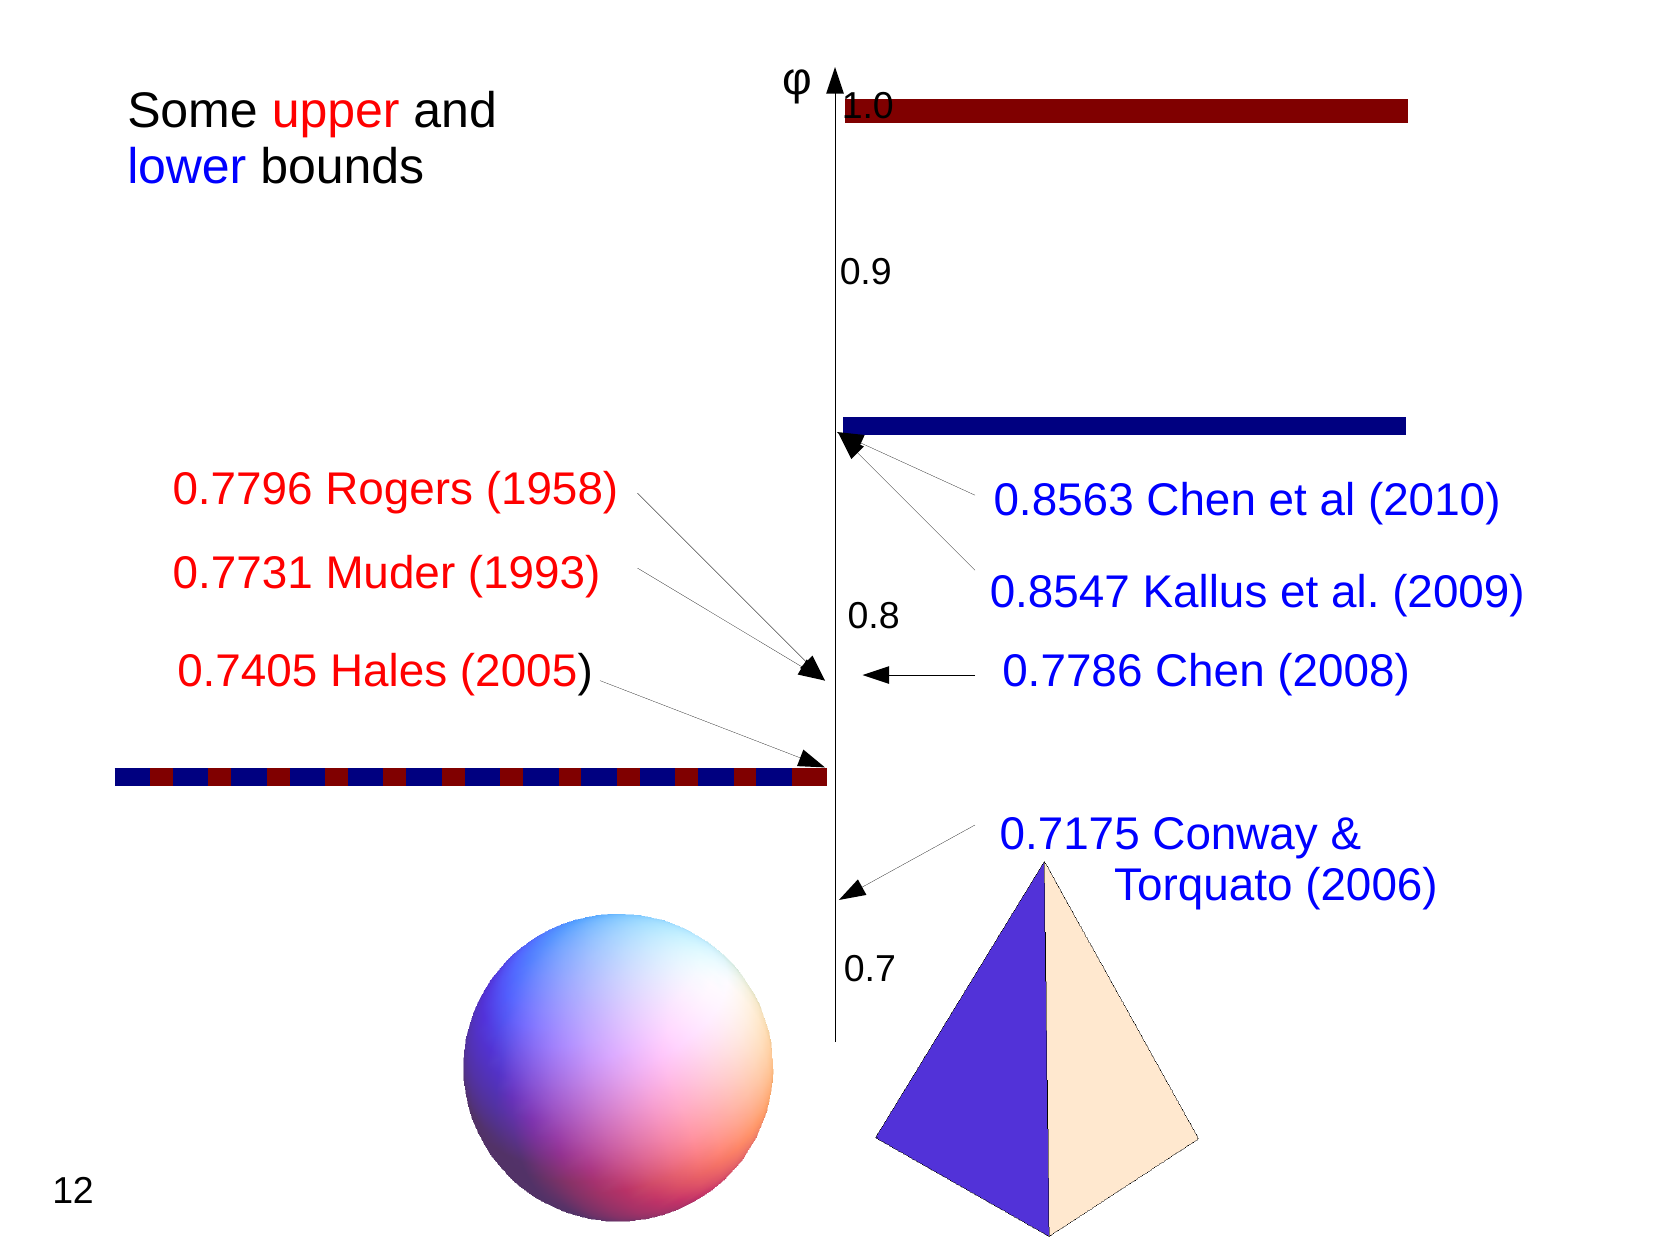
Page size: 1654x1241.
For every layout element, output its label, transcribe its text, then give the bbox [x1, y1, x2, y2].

text_box 0.7796 Rogers (1958) [157, 455, 634, 522]
text_box Some upper and lower bounds [112, 75, 601, 202]
text_box 0.7786 Chen (2008) [987, 637, 1426, 704]
text_box 0.7405 Hales (2005) [162, 637, 608, 711]
text_box 12 [37, 1162, 109, 1220]
text_box 0.8547 Kallus et al. (2009) [975, 558, 1541, 646]
text_box 0.7731 Muder (1993) [158, 539, 638, 606]
text_box 0.8 [832, 587, 915, 644]
text_box 0.8563 Chen et al (2010) [978, 466, 1516, 533]
text_box φ [767, 45, 843, 112]
text_box 0.7175 Conway & Torquato (2006) [984, 800, 1453, 918]
text_box 0.9 [825, 243, 907, 301]
picture [347, 835, 1265, 1241]
text_box 0.7 [829, 940, 911, 997]
text_box 1.0 [827, 77, 909, 134]
